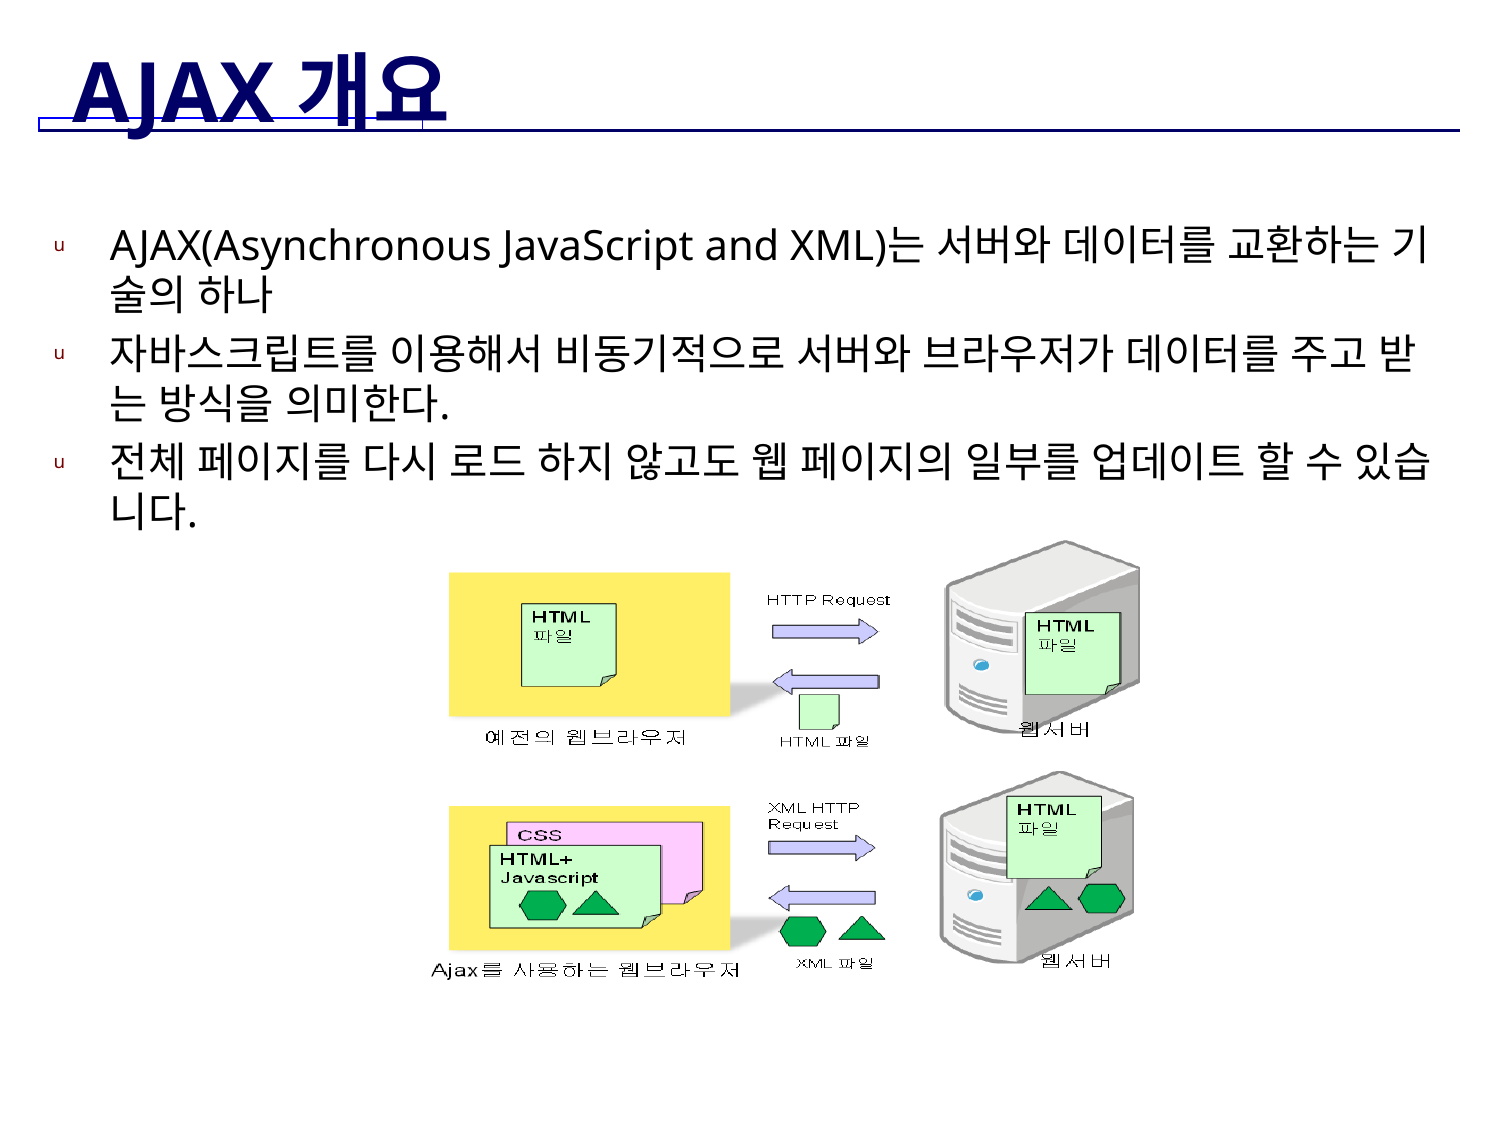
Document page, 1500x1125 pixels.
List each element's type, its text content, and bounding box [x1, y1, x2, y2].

list AJAX(Asynchronous JavaScript and XML)는 서버와 데이터를 교환하는 기술의 하나 자바스크립트를 이용해서 비동기적으로 서버와 브라우저가 데이터를 주고 받는 방식을 의미한다. 전체 페이지를 다시 로드 하지 않고도 웹 페이지의 일부를 업데이트 할 수 있습니다. [38, 211, 1460, 1040]
title AJAX 개요 [58, 31, 1077, 110]
picture [421, 533, 1154, 989]
